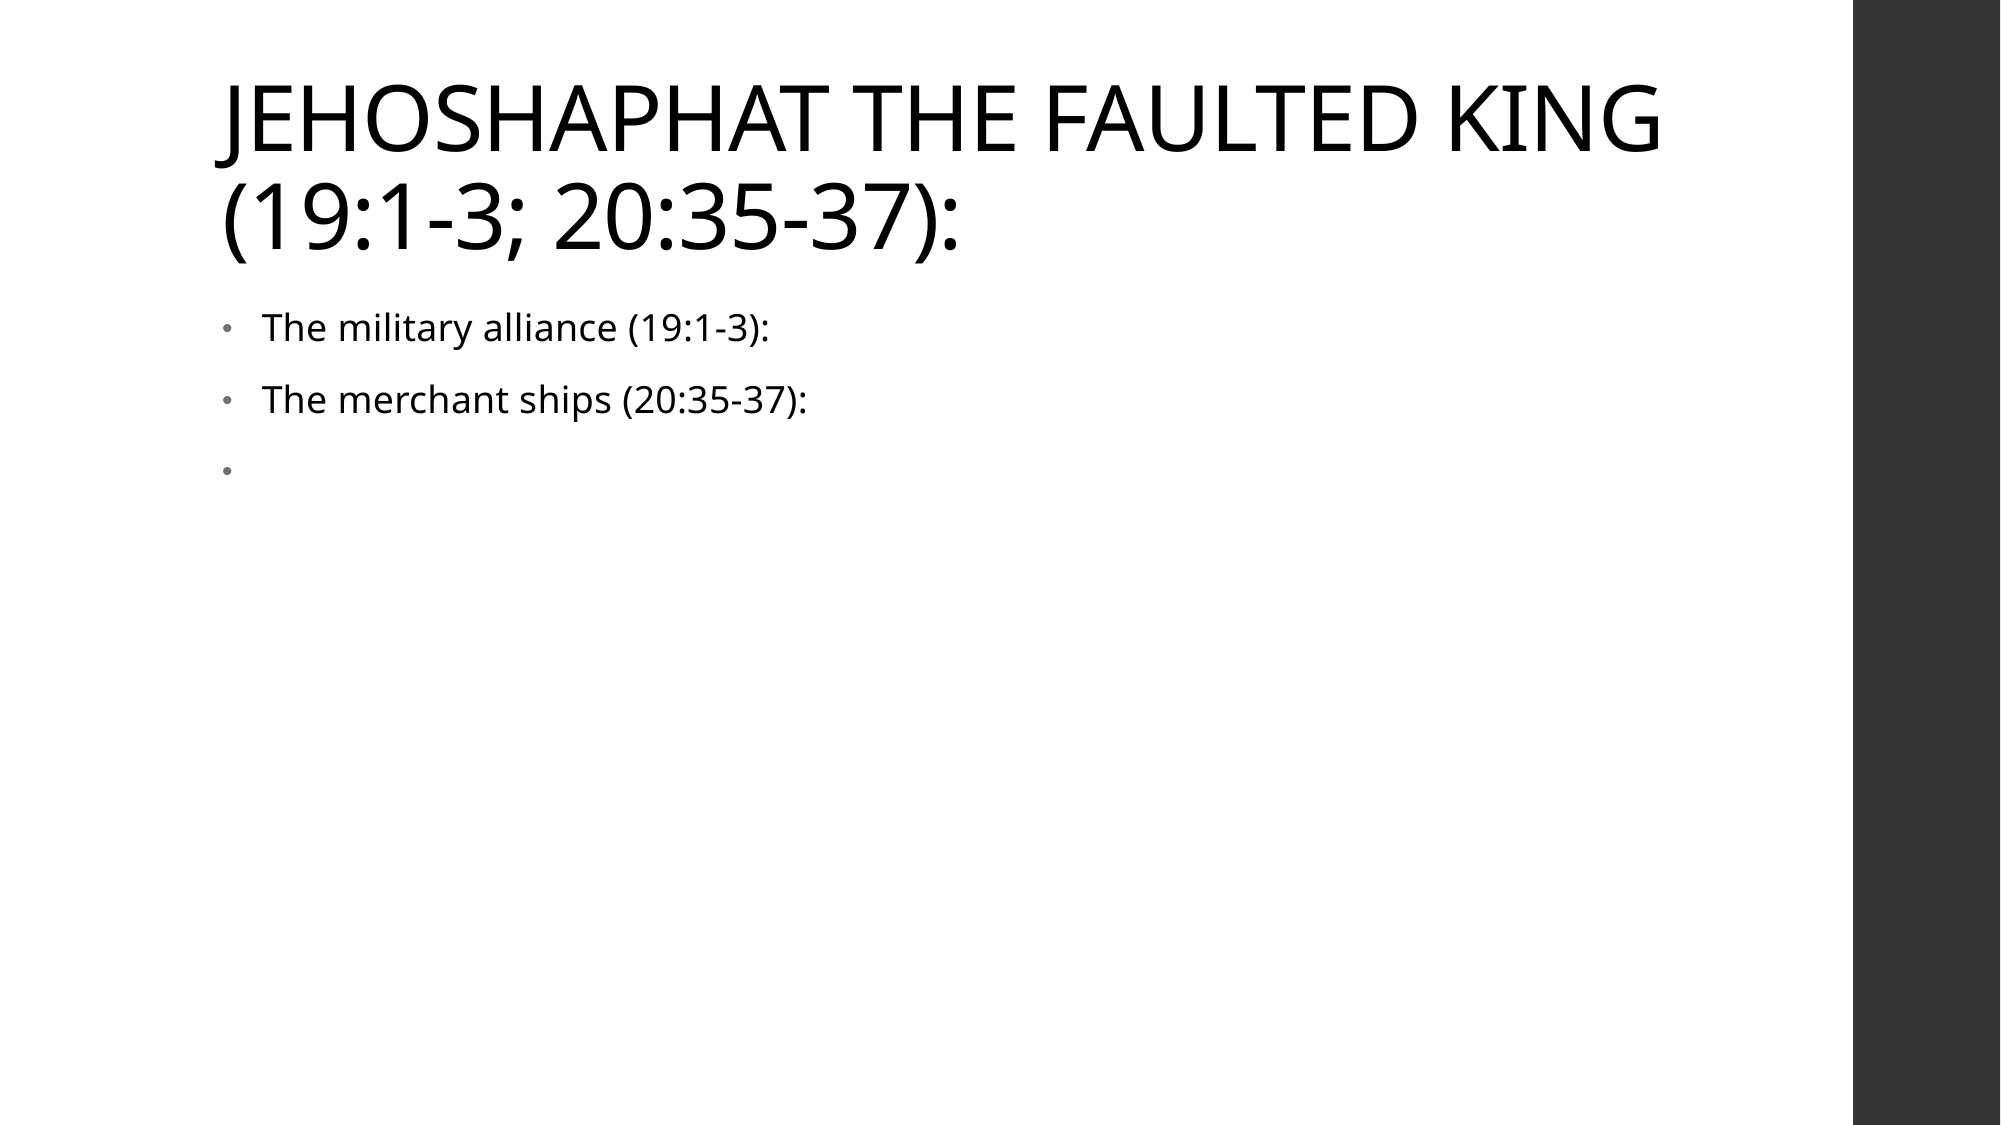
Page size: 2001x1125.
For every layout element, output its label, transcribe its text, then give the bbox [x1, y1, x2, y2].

title JEHOSHAPHAT THE FAULTED KING (19:1-3; 20:35-37): [206, 60, 1797, 278]
list The military alliance (19:1-3): The merchant ships (20:35-37): [206, 299, 1617, 1014]
